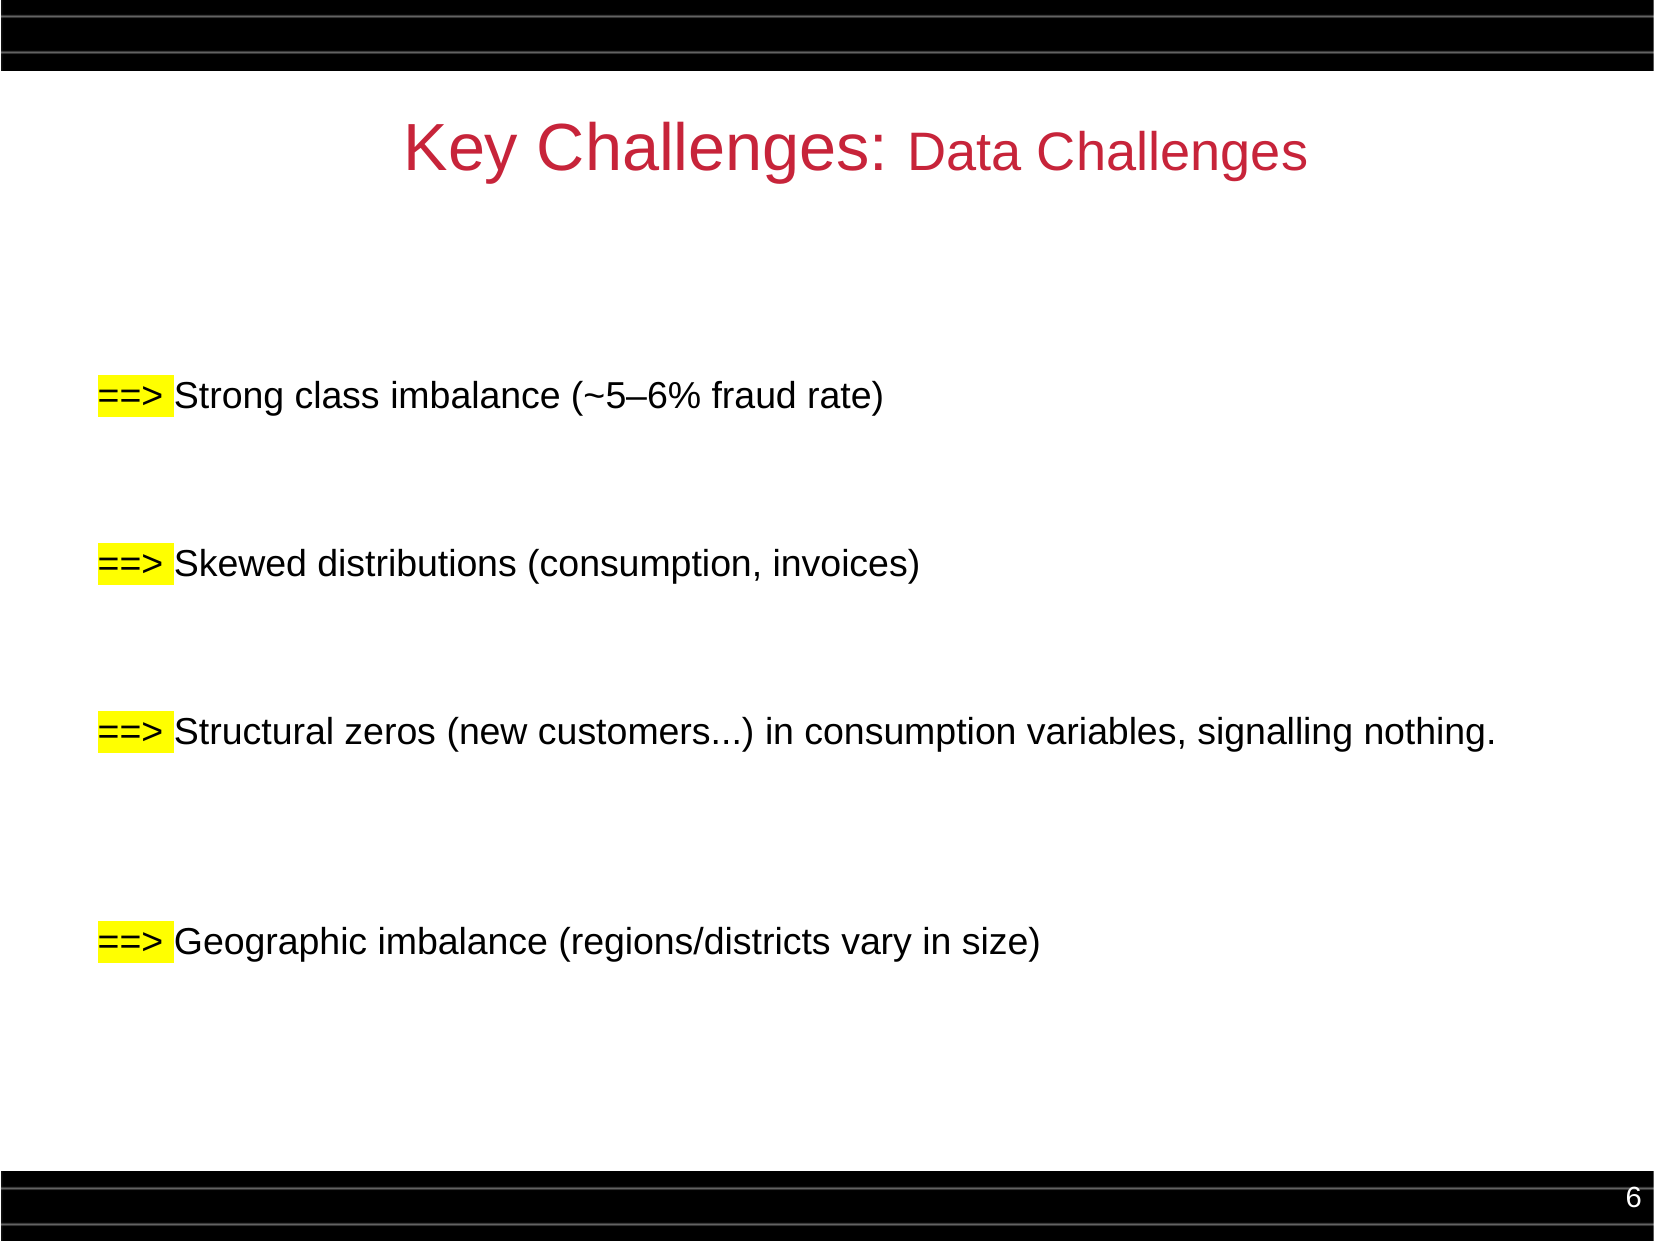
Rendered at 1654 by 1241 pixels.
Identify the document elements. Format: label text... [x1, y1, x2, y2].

text_box ==> Strong class imbalance (~5–6% fraud rate) ==> Skewed distributions (consumption, invoices) ==> Structural zeros (new customers...) in consumption variables, signalling nothing. ==> Geographic imbalance (regions/districts vary in size) [82, 283, 1595, 1055]
picture [1, 1171, 1654, 1241]
picture [1, 0, 1654, 71]
title Key Challenges: Data Challenges [153, 70, 1560, 225]
